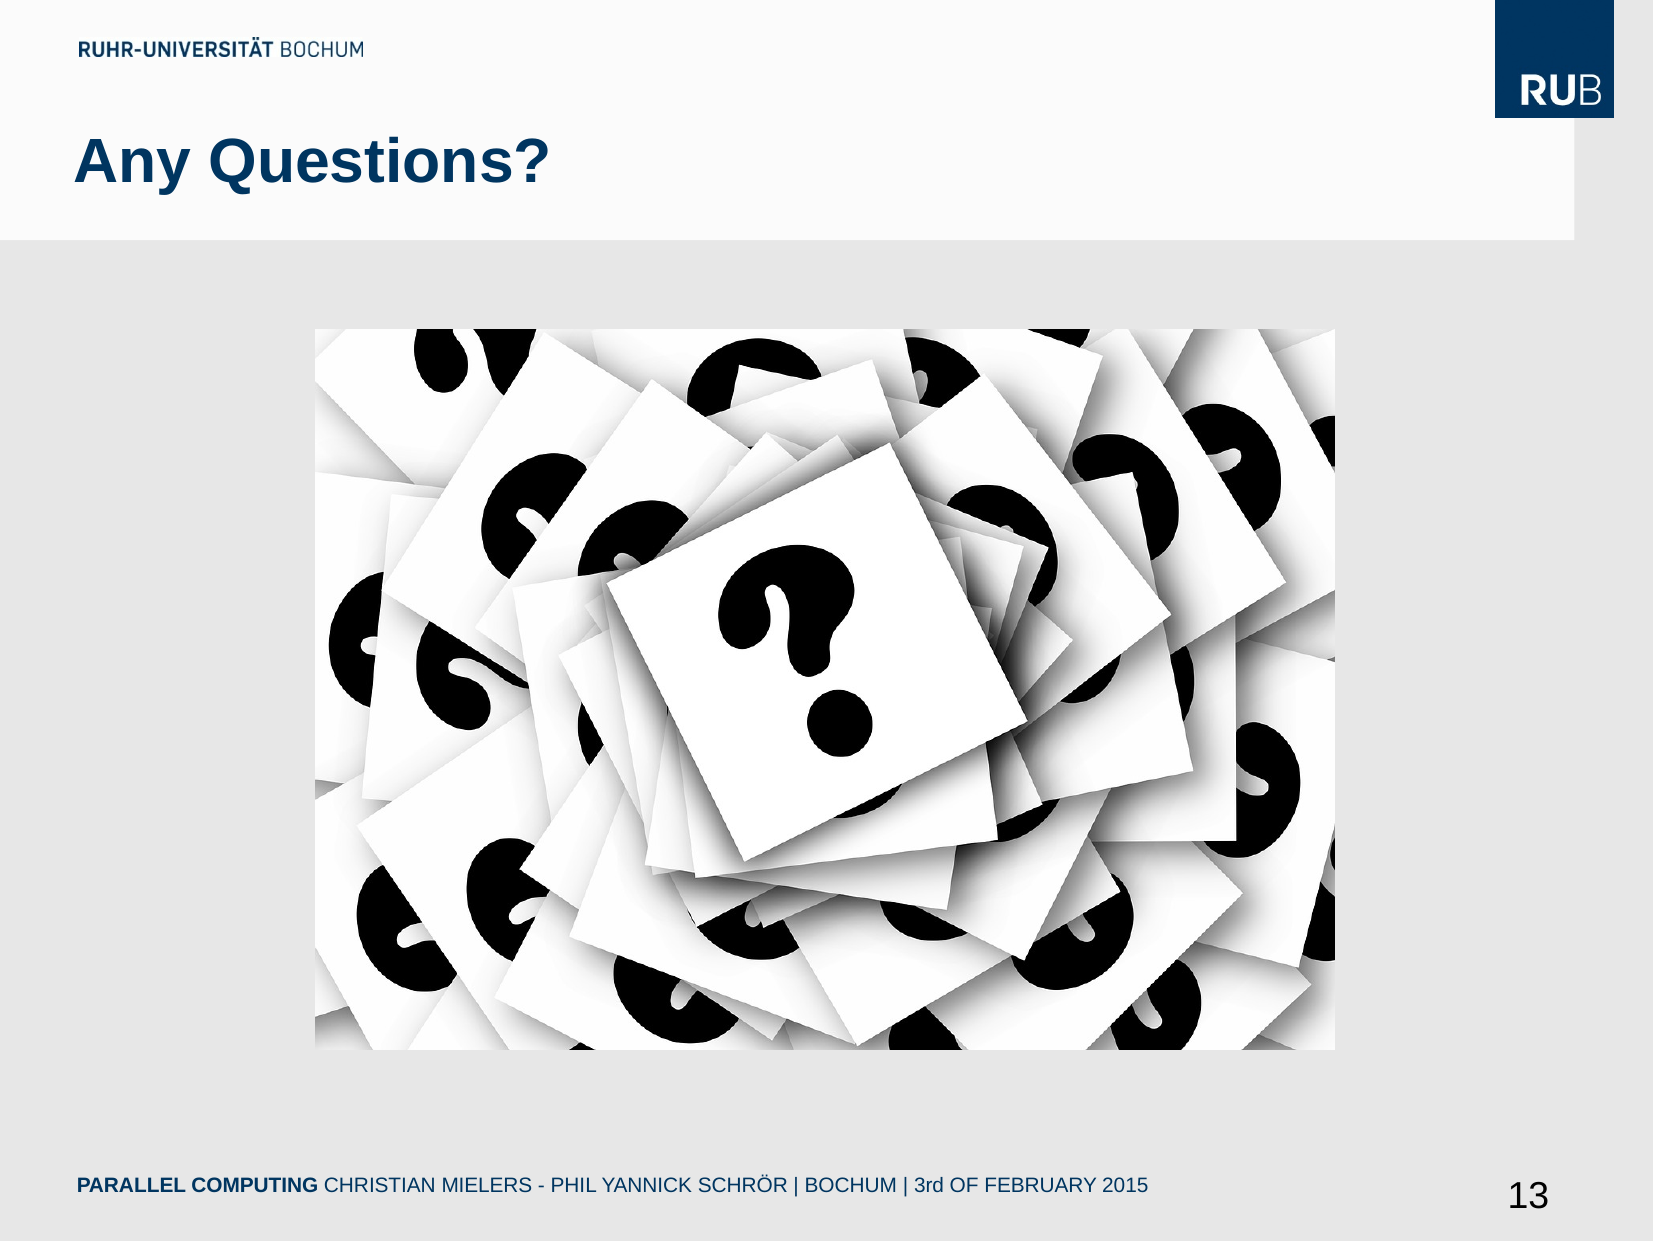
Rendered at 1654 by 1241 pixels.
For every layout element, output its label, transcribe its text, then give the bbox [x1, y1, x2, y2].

picture [79, 37, 363, 57]
text_box PARALLEL COMPUTING CHRISTIAN MIELERS - PHIL YANNICK SCHRÖR | BOCHUM | 3rd OF FEBRUARY 2015 [76, 1171, 1460, 1197]
picture [315, 329, 1335, 1051]
picture [1495, 0, 1614, 118]
text_box Any Questions? [73, 120, 1257, 196]
